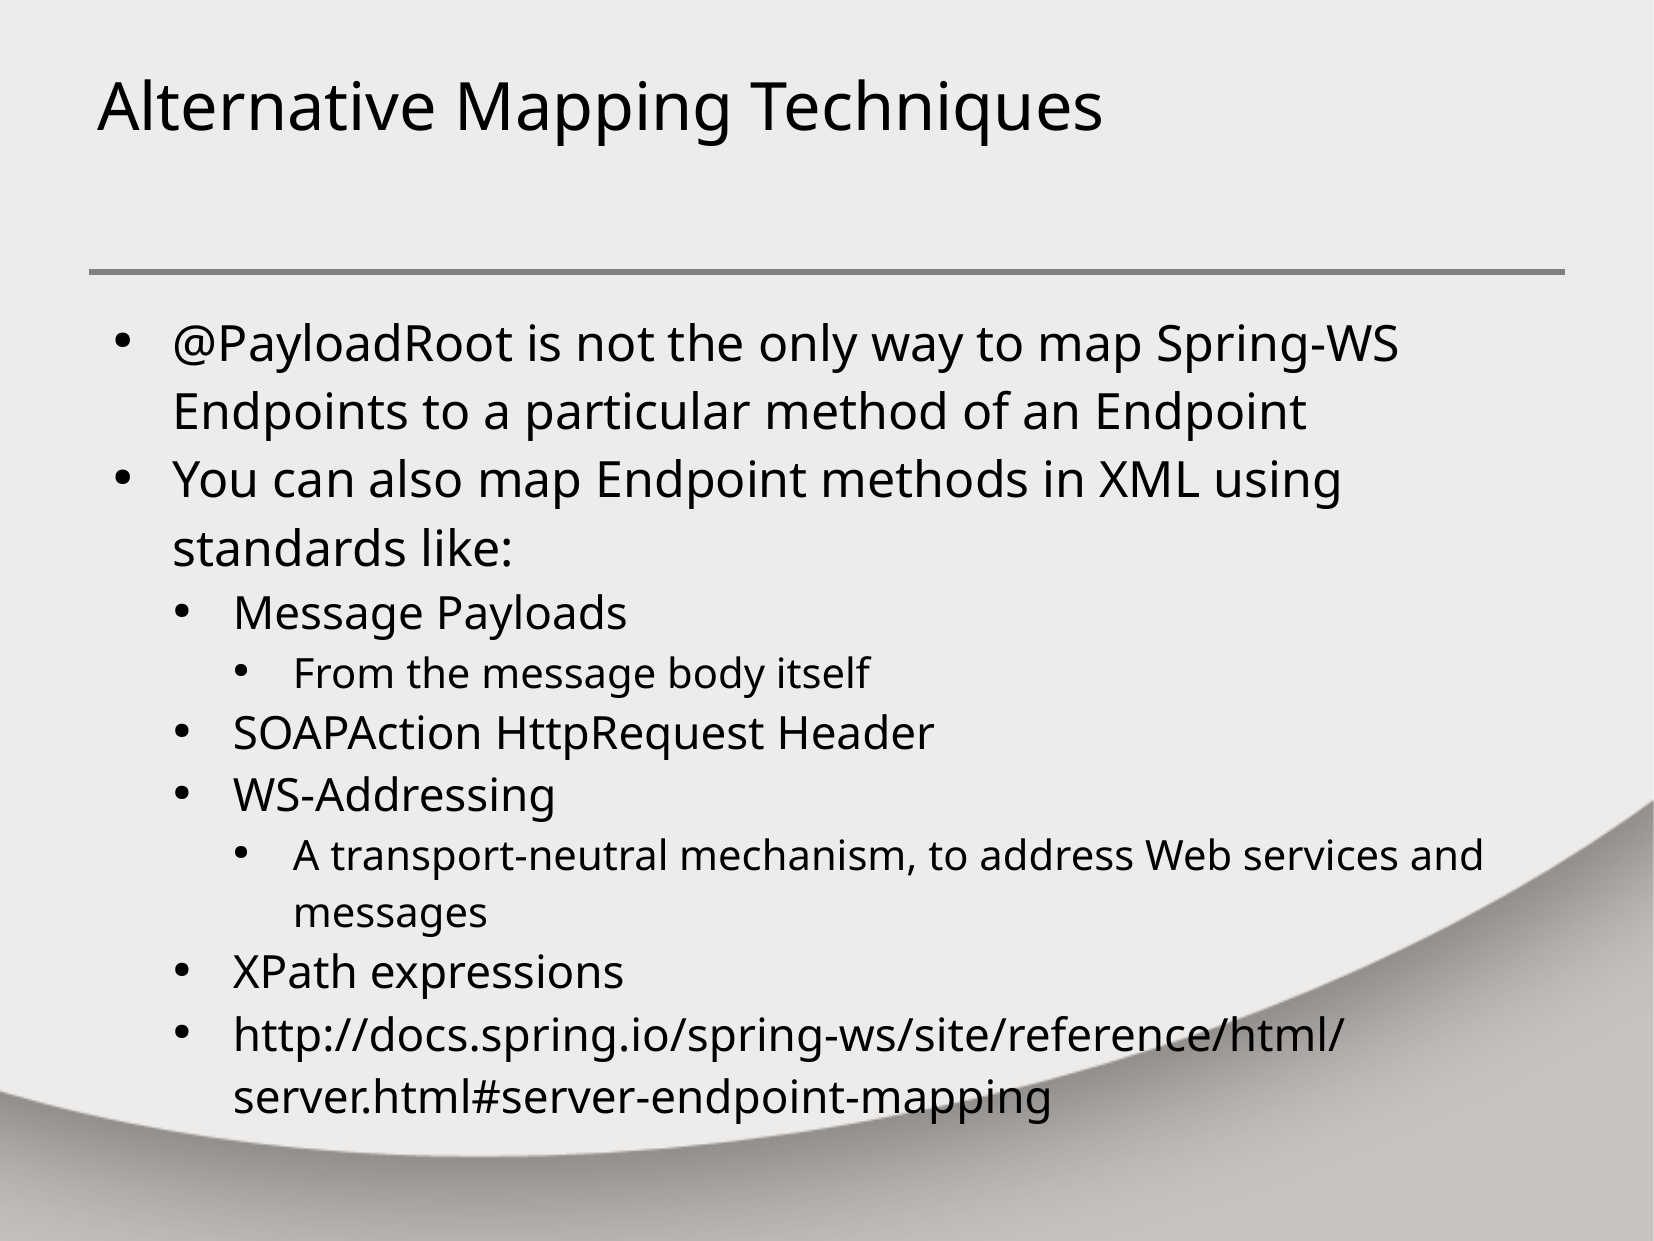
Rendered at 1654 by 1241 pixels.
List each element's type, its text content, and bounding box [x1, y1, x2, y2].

picture [0, 0, 1654, 1241]
text_box @PayloadRoot is not the only way to map Spring-WS Endpoints to a particular method of an Endpoint You can also map Endpoint methods in XML using standards like: Message Payloads From the message body itself SOAPAction HttpRequest Header WS-Addressing A transport-neutral mechanism, to address Web services and messages XPath expressions http://docs.spring.io/spring-ws/site/reference/html/server.html#server-endpoint-mapping [98, 300, 1560, 1163]
title Alternative Mapping Techniques [97, 75, 1559, 226]
